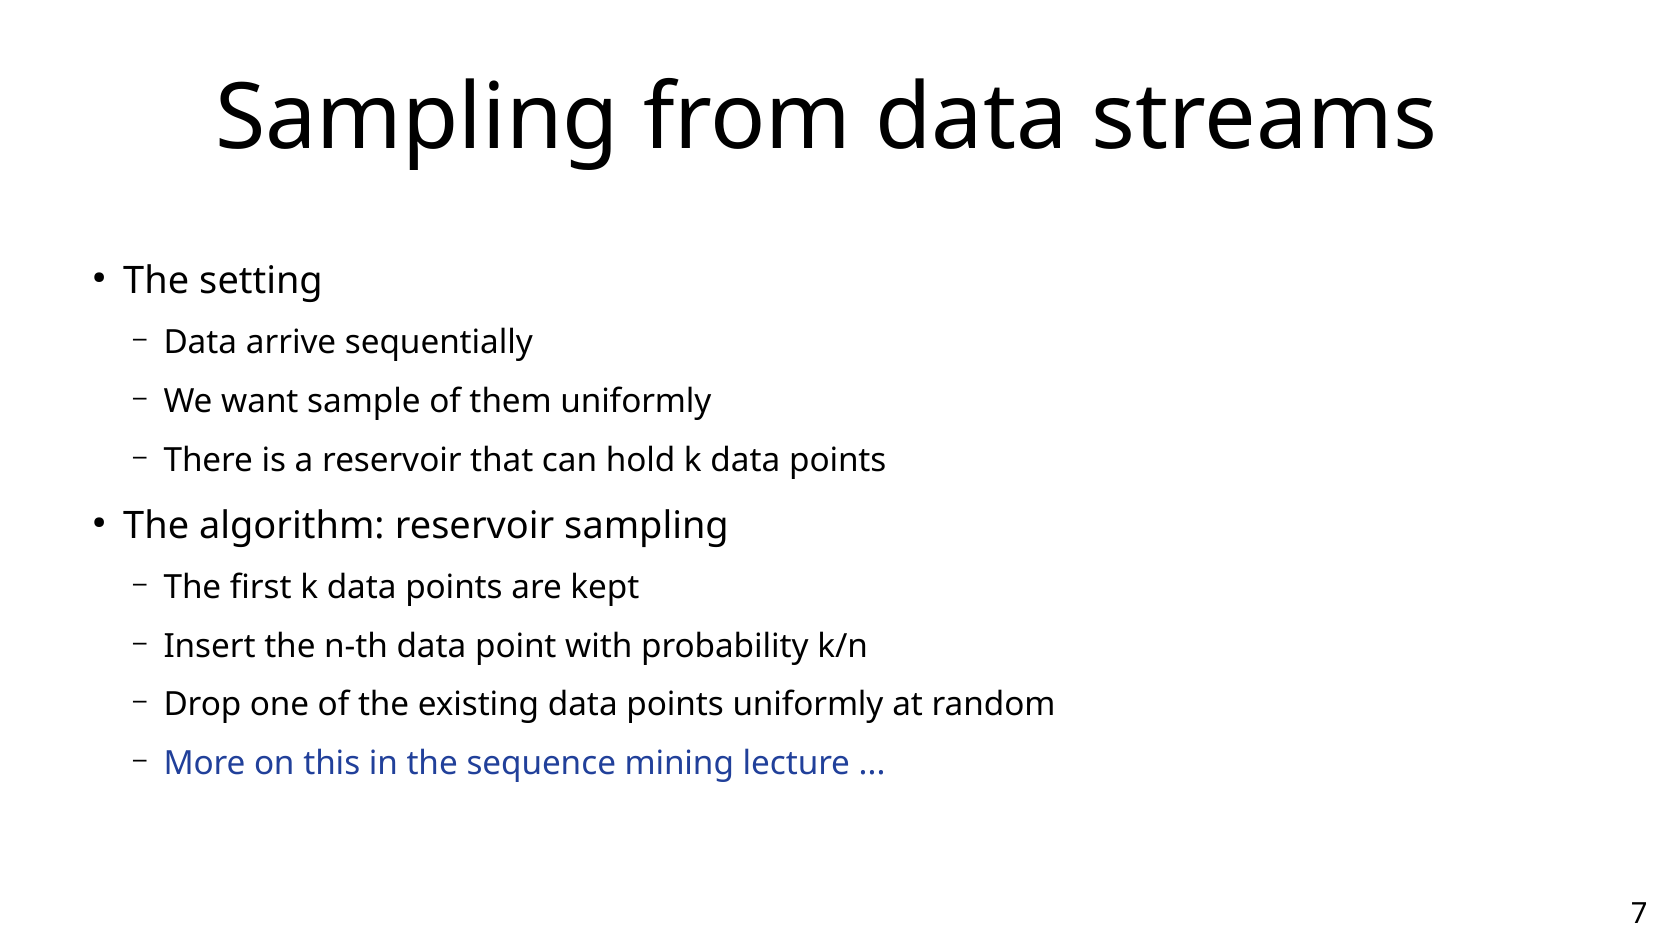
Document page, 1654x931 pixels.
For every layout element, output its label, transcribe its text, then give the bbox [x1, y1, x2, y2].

list The setting Data arrive sequentially We want sample of them uniformly There is a reservoir that can hold k data points The algorithm: reservoir sampling The first k data points are kept Insert the n-th data point with probability k/n Drop one of the existing data points uniformly at random More on this in the sequence mining lecture ... [82, 253, 1571, 793]
title Sampling from data streams [82, 1, 1571, 226]
